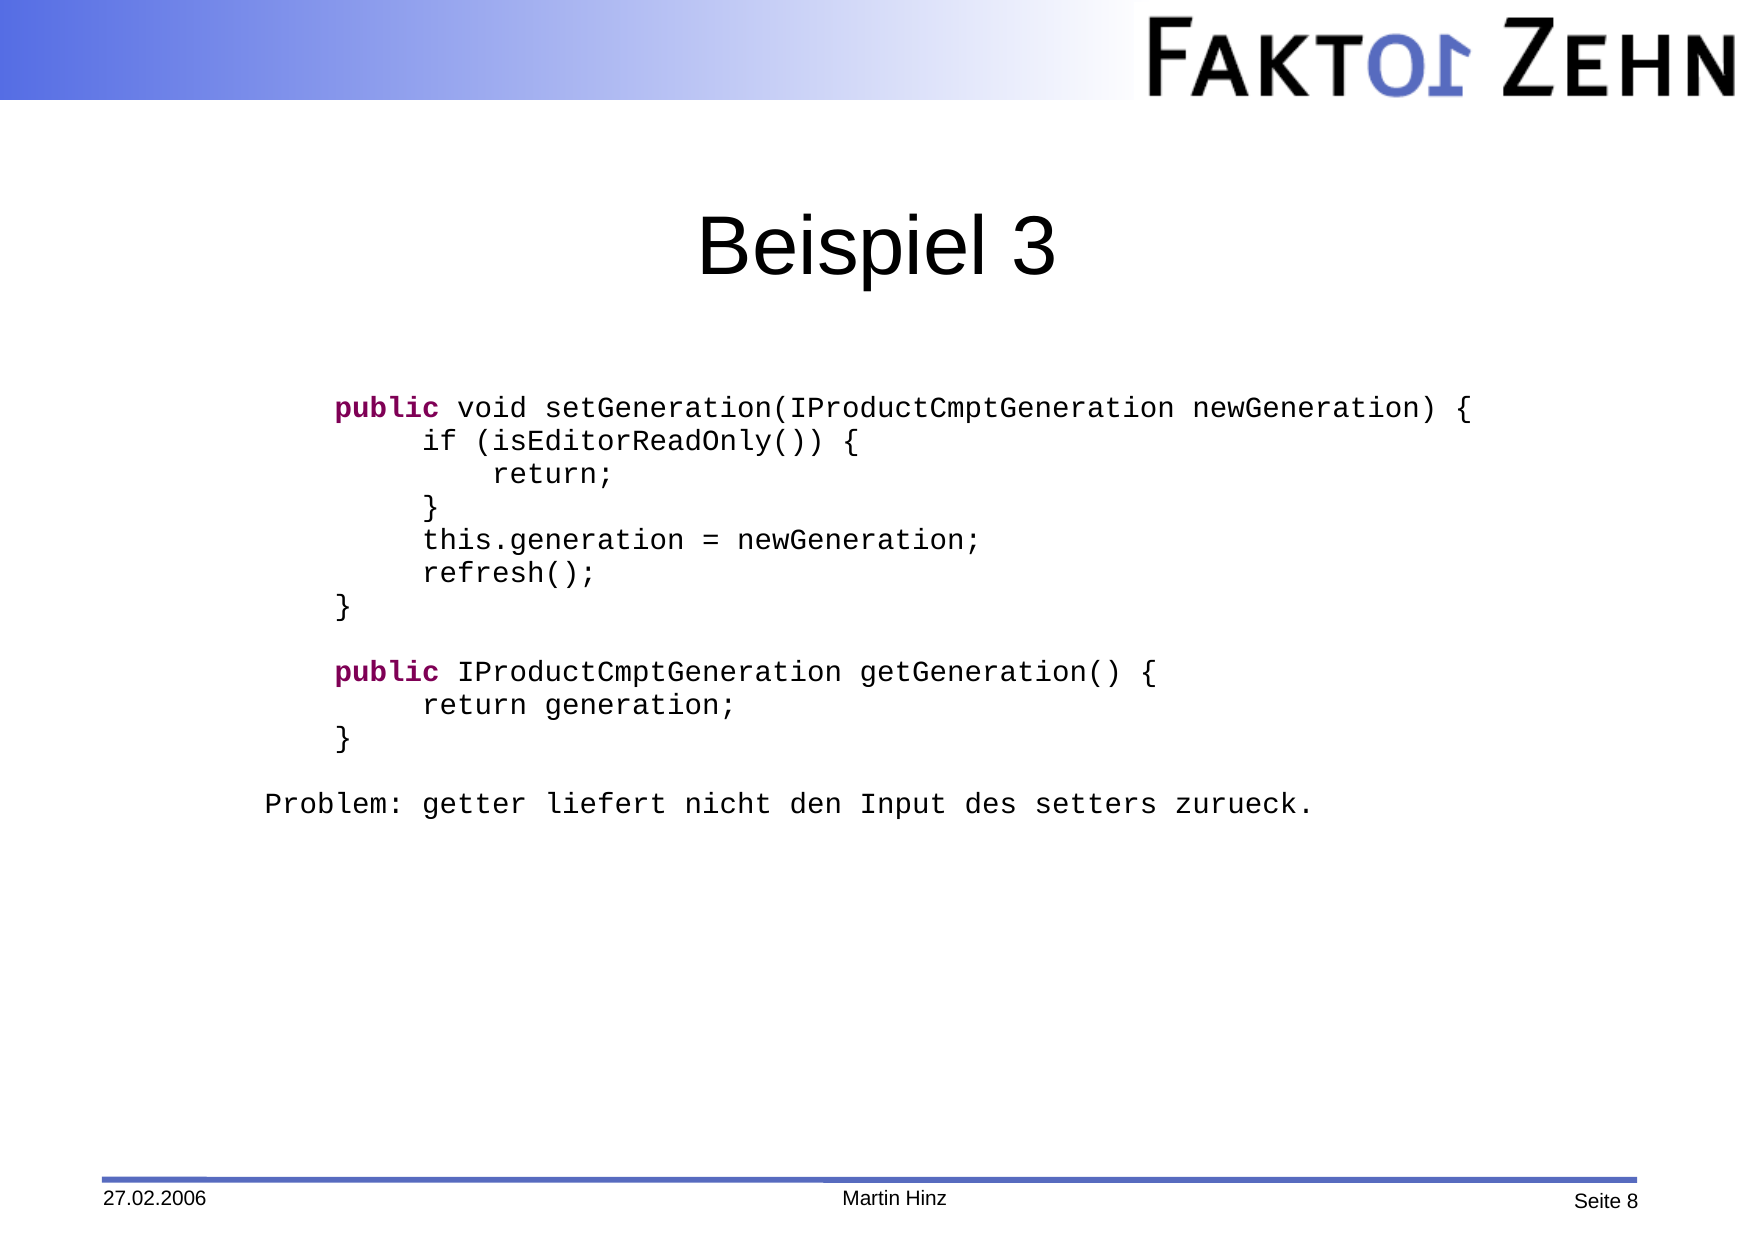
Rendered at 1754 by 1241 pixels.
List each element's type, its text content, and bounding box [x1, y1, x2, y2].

title Beispiel 3 [179, 142, 1576, 349]
picture [1133, 2, 1749, 105]
text_box public void setGeneration(IProductCmptGeneration newGeneration) { if (isEditorReadOnly()) { return; } this.generation = newGeneration; refresh(); } public IProductCmptGeneration getGeneration() { return generation; } Problem: getter liefert nicht den Input des setters zurueck. [264, 393, 1490, 846]
